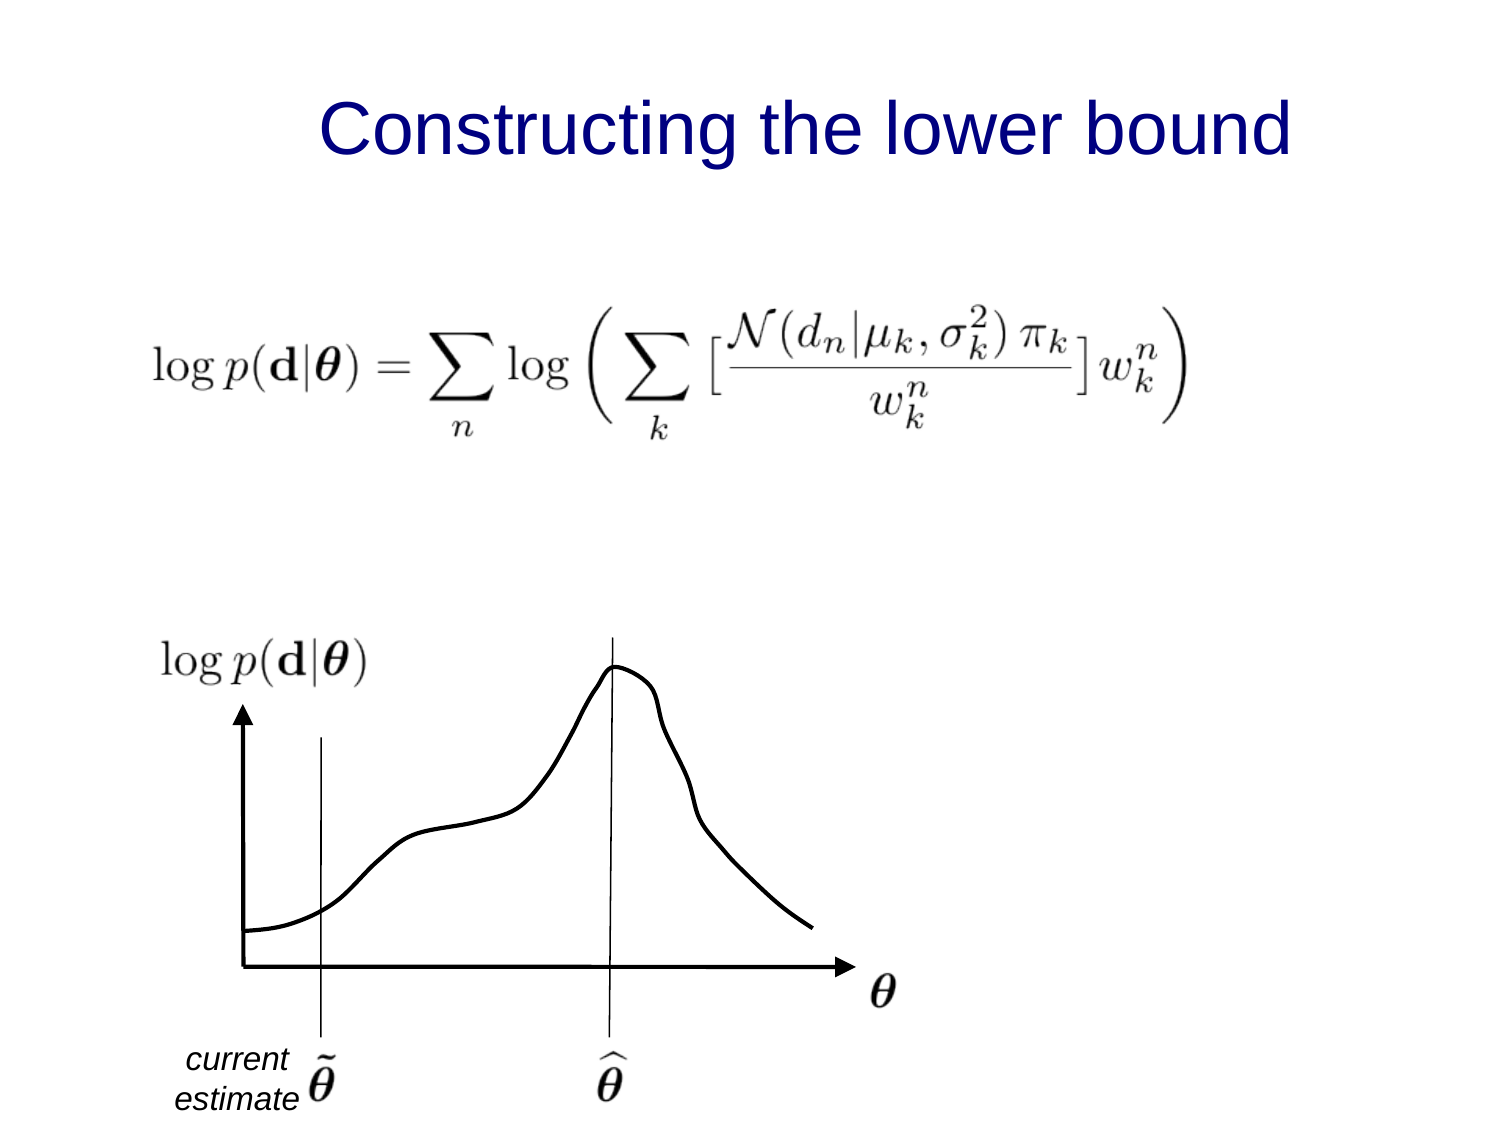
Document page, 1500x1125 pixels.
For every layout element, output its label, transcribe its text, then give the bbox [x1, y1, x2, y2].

title Constructing the lower bound [149, 65, 1463, 179]
picture [537, 1031, 638, 1125]
picture [837, 951, 910, 1026]
text_box current estimate [137, 1029, 338, 1125]
picture [291, 1043, 347, 1114]
picture [137, 626, 379, 699]
picture [129, 287, 1203, 449]
